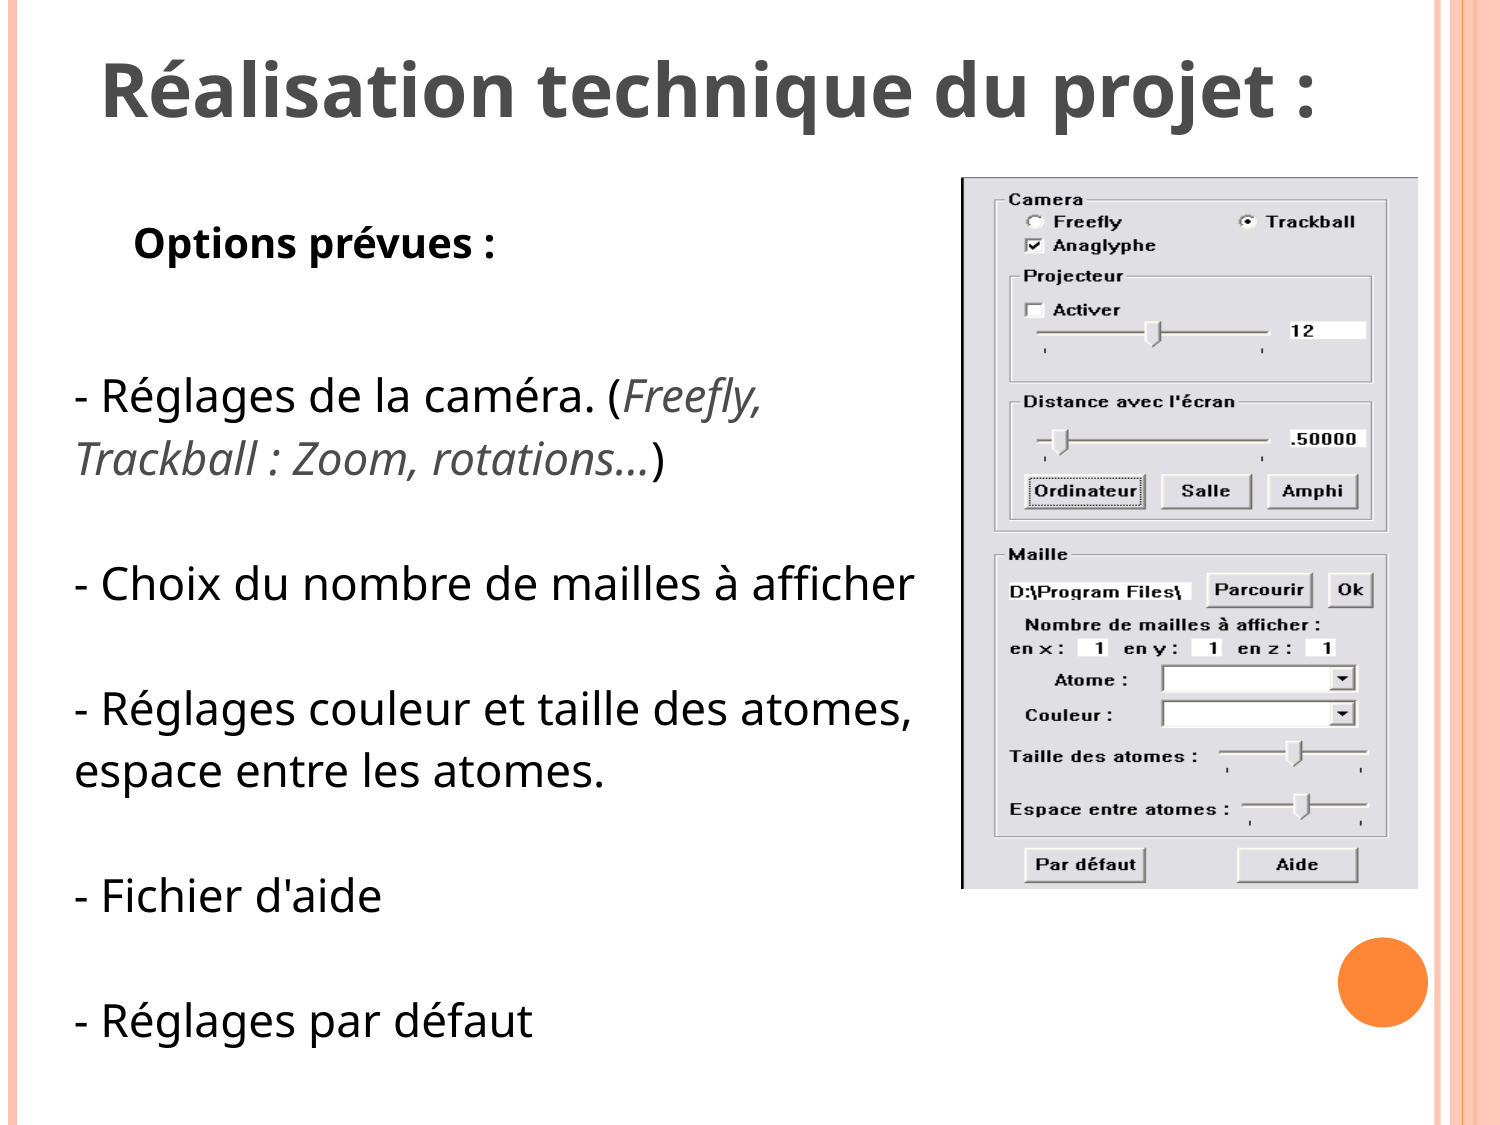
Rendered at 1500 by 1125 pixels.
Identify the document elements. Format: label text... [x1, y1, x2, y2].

text_box Options prévues : [118, 206, 768, 273]
picture [961, 177, 1418, 889]
text_box Réalisation technique du projet : [0, 29, 1418, 160]
text_box - Réglages de la caméra. (Freefly, Trackball : Zoom, rotations...) - Choix du nombre de mailles à afficher - Réglages couleur et taille des atomes, espace entre les atomes. - Fichier d'aide - Réglages par défaut [59, 356, 945, 1125]
